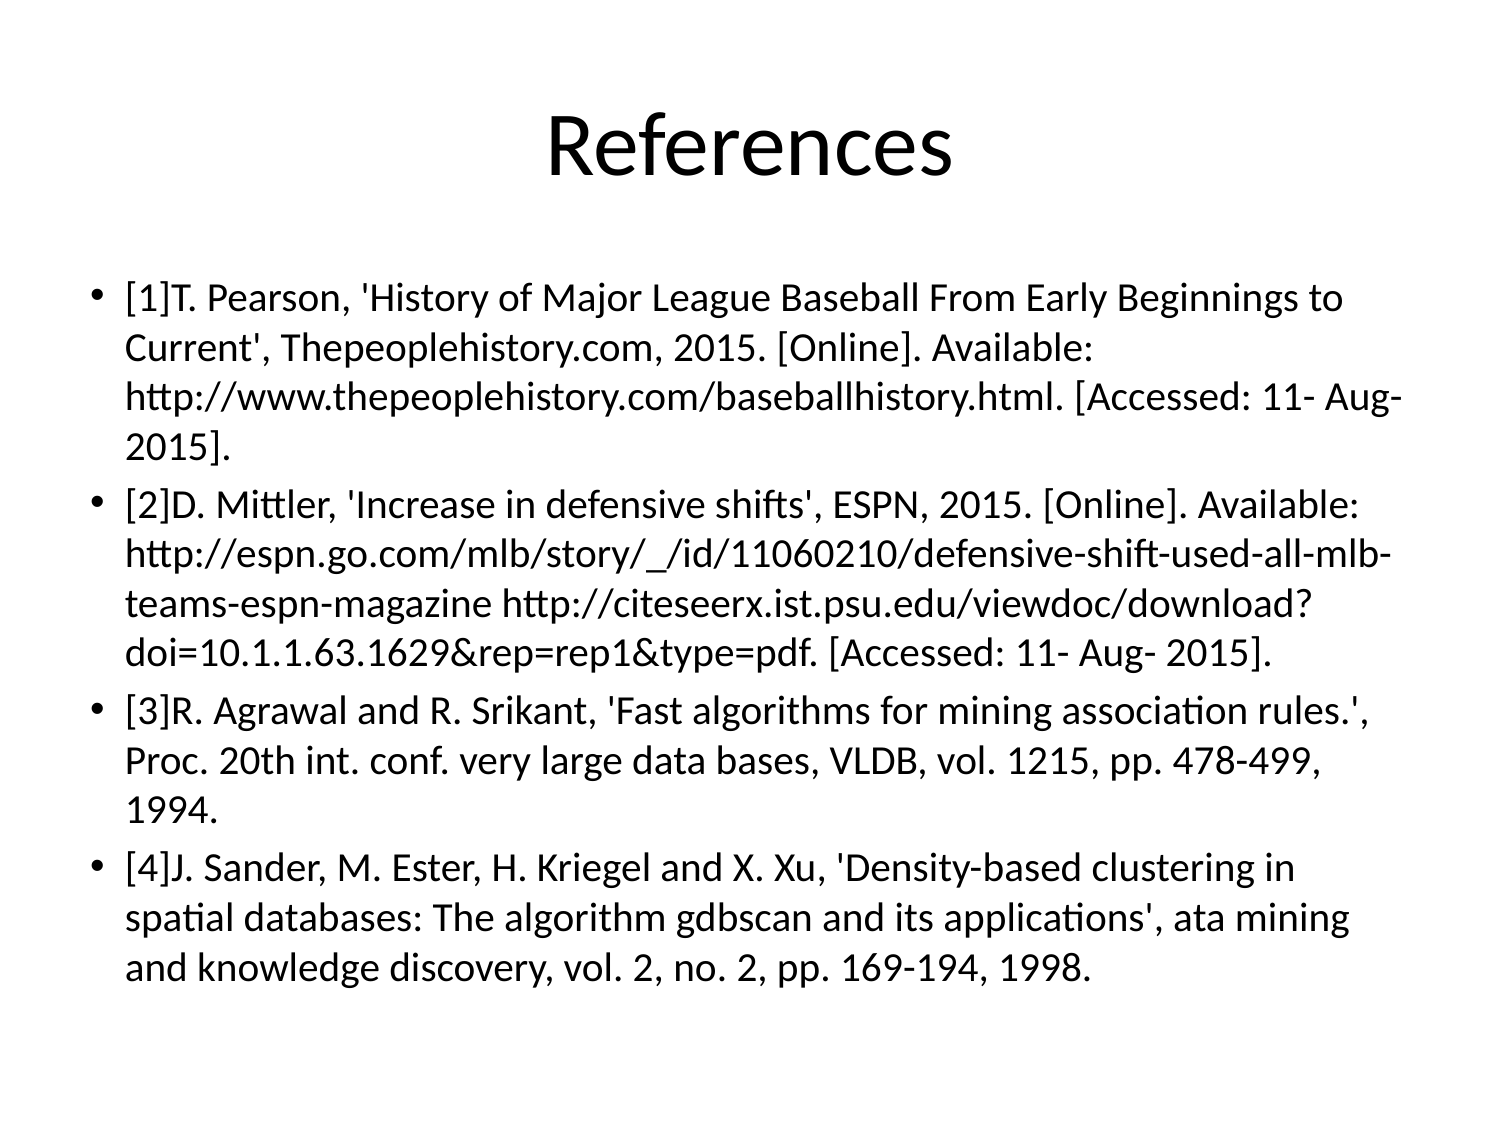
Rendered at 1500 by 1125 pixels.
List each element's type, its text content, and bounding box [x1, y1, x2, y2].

list [1]T. Pearson, 'History of Major League Baseball From Early Beginnings to Current', Thepeoplehistory.com, 2015. [Online]. Available: http://www.thepeoplehistory.com/baseballhistory.html. [Accessed: 11- Aug- 2015]. [2]D. Mittler, 'Increase in defensive shifts', ESPN, 2015. [Online]. Available: http://espn.go.com/mlb/story/_/id/11060210/defensive-shift-used-all-mlb-teams-espn-magazine http://citeseerx.ist.psu.edu/viewdoc/download?doi=10.1.1.63.1629&rep=rep1&type=pdf. [Accessed: 11- Aug- 2015]. [3]R. Agrawal and R. Srikant, 'Fast algorithms for mining association rules.', Proc. 20th int. conf. very large data bases, VLDB, vol. 1215, pp. 478-499, 1994. [4]J. Sander, M. Ester, H. Kriegel and X. Xu, 'Density-based clustering in spatial databases: The algorithm gdbscan and its applications', ata mining and knowledge discovery, vol. 2, no. 2, pp. 169-194, 1998. [75, 262, 1425, 1005]
title References [75, 45, 1425, 233]
